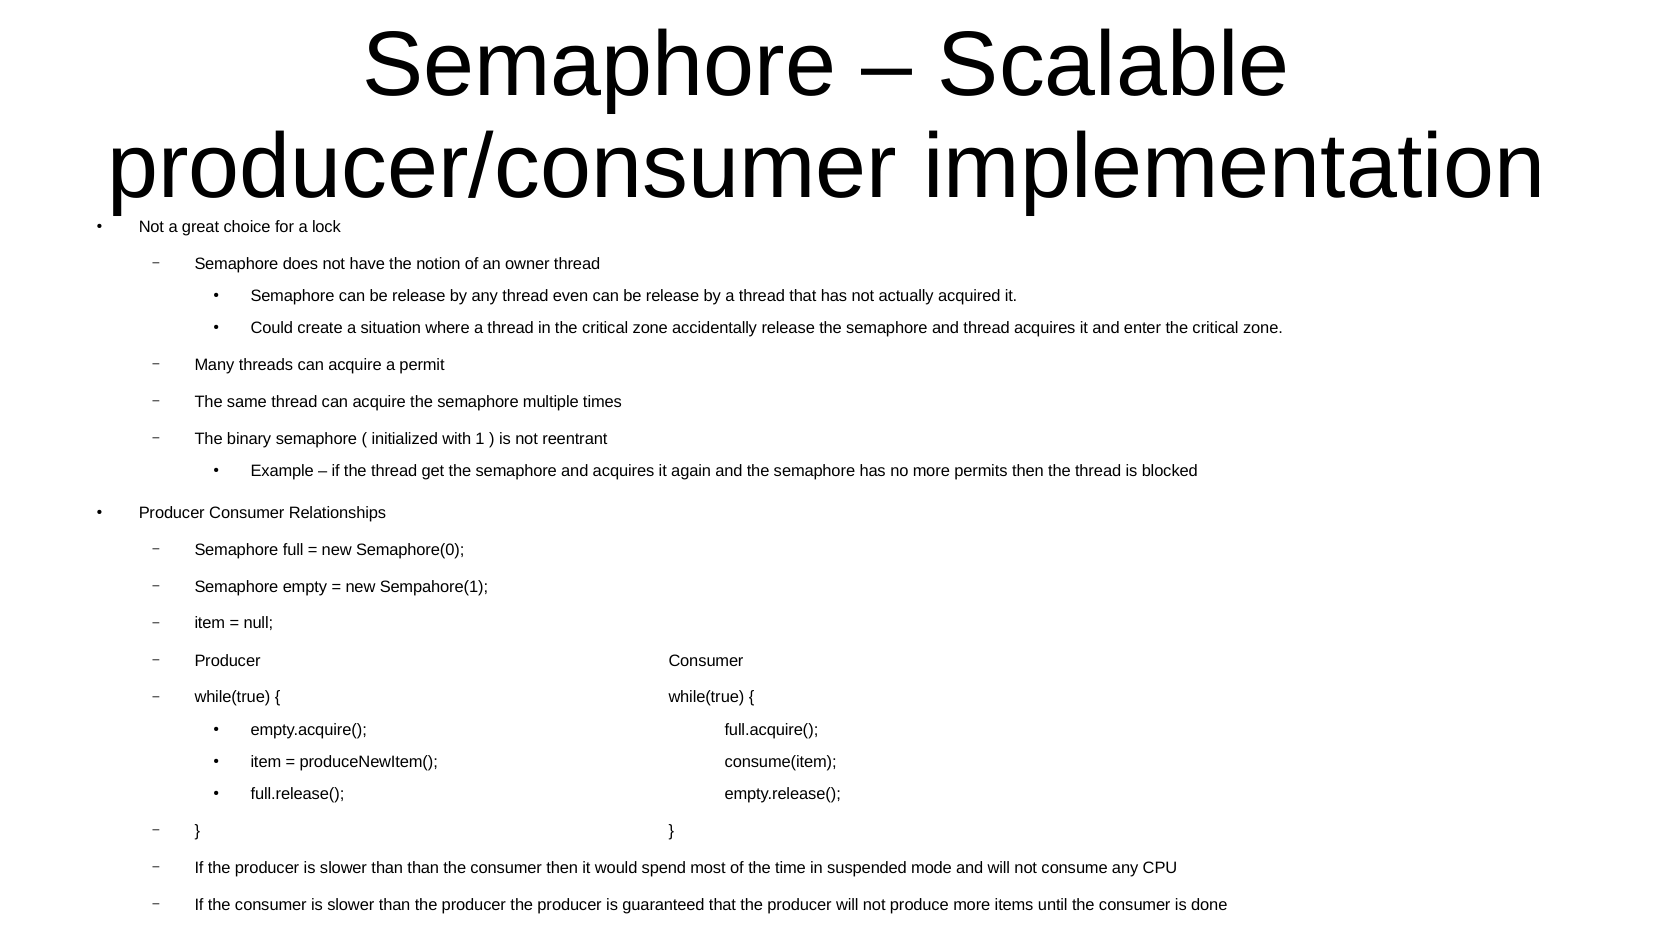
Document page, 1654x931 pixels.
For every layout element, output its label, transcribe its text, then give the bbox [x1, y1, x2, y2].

list Not a great choice for a lock Semaphore does not have the notion of an owner thread Semaphore can be release by any thread even can be release by a thread that has not actually acquired it. Could create a situation where a thread in the critical zone accidentally release the semaphore and thread acquires it and enter the critical zone. Many threads can acquire a permit The same thread can acquire the semaphore multiple times The binary semaphore ( initialized with 1 ) is not reentrant Example – if the thread get the semaphore and acquires it again and the semaphore has no more permits then the thread is blocked Producer Consumer Relationships Semaphore full = new Semaphore(0); Semaphore empty = new Sempahore(1); item = null; Producer Consumer while(true) { while(true) { empty.acquire(); full.acquire(); item = produceNewItem(); consume(item); full.release(); empty.release(); } } If the producer is slower than than the consumer then it would spend most of the time in suspended mode and will not consume any CPU If the consumer is slower than the producer the producer is guaranteed that the producer will not produce more items until the consumer is done [82, 217, 1651, 916]
title Semaphore – Scalable producer/consumer implementation [82, 12, 1571, 217]
